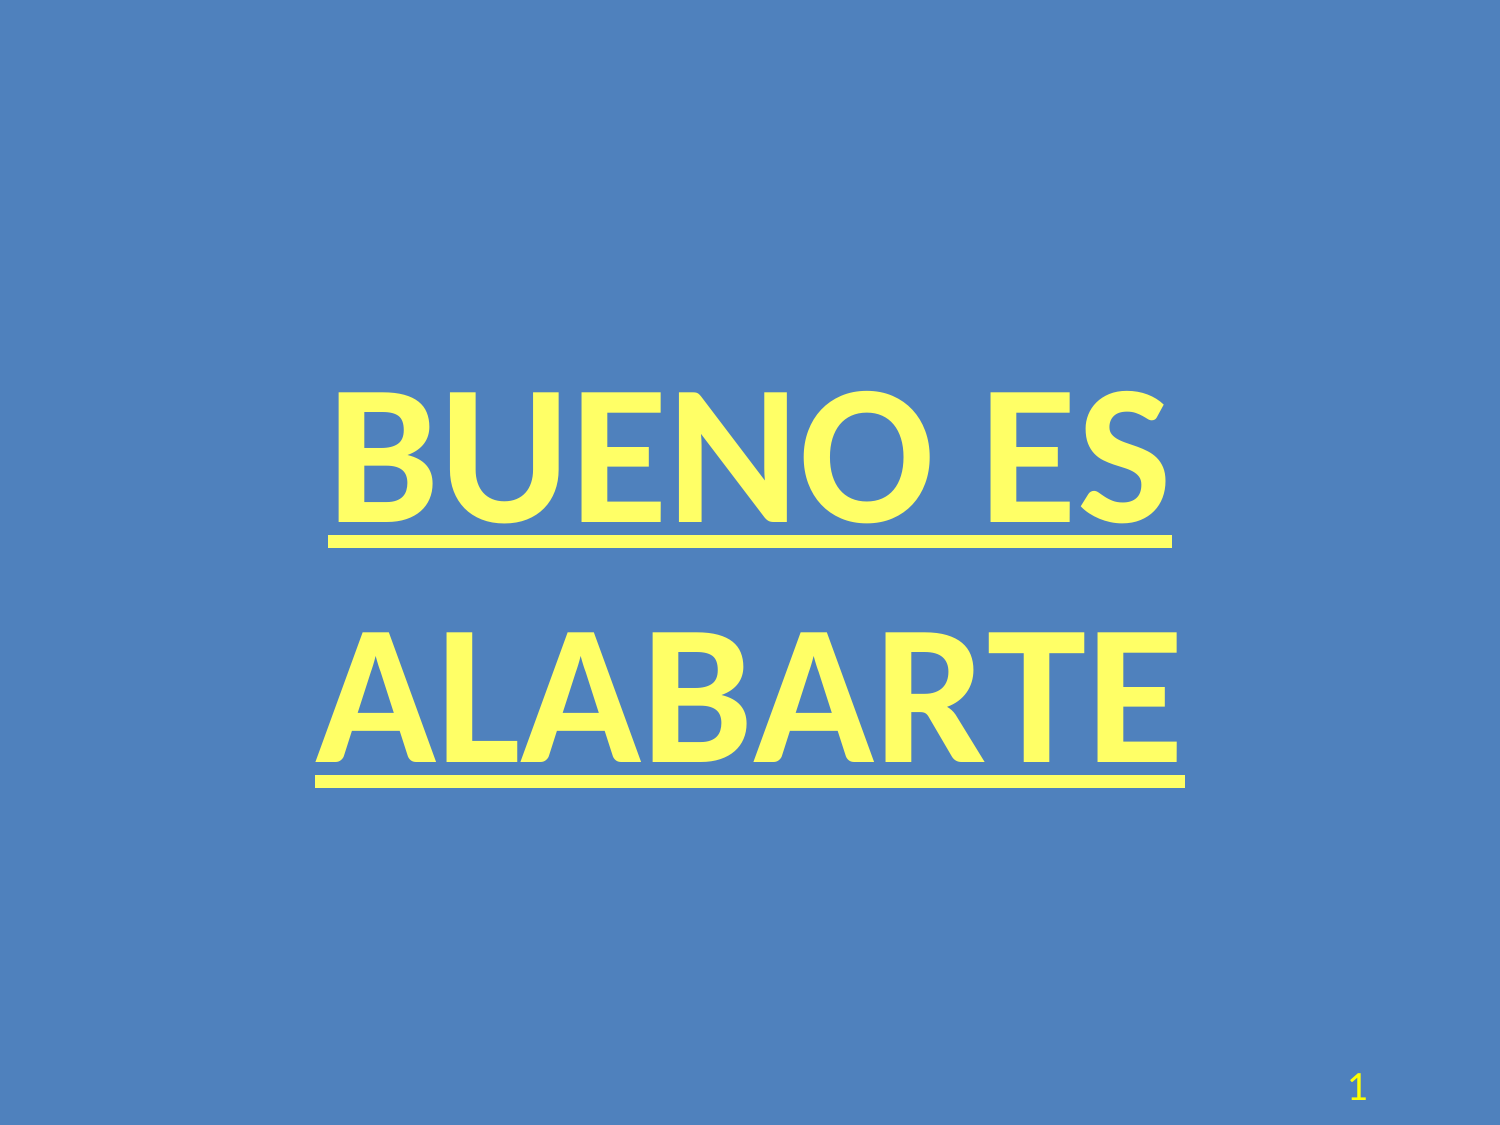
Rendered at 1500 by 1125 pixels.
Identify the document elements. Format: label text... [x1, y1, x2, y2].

title BUENO ES ALABARTE [75, 427, 1426, 698]
text_box <número> [1230, 1042, 1383, 1125]
